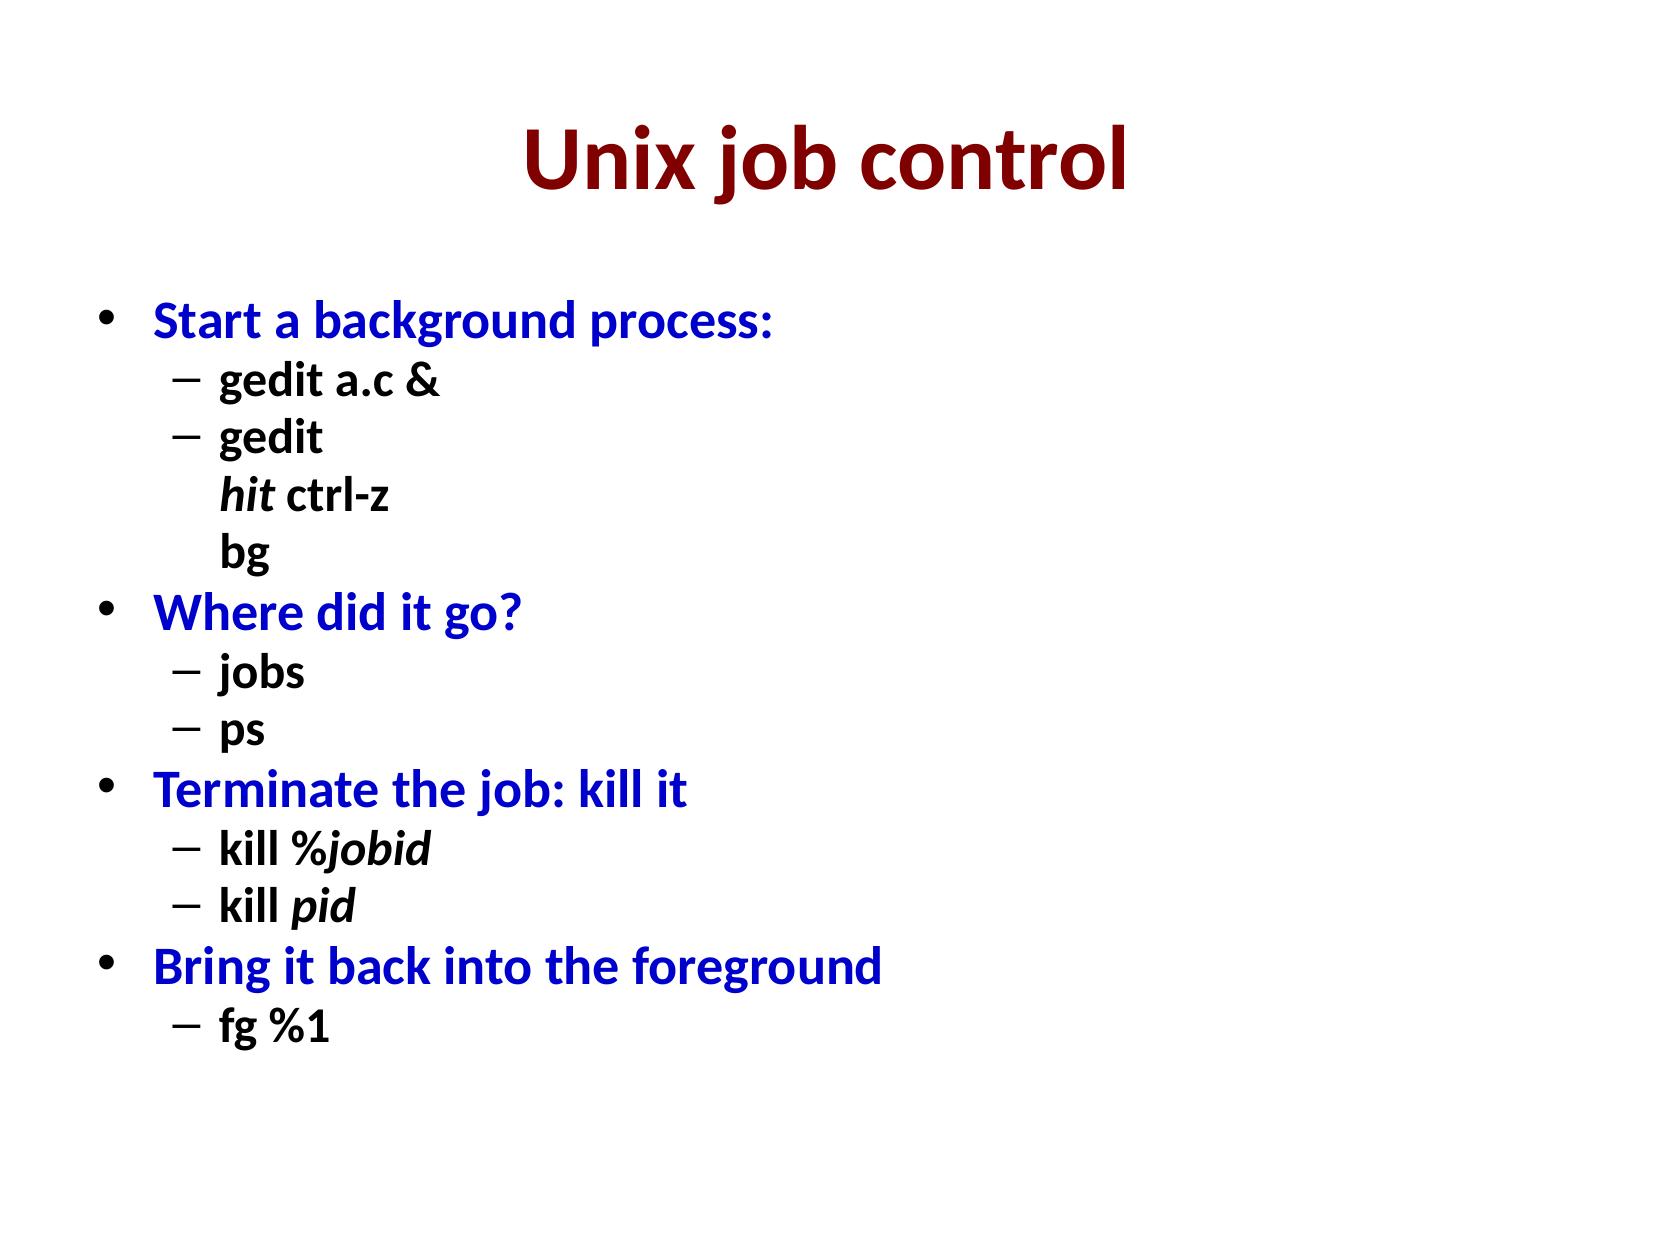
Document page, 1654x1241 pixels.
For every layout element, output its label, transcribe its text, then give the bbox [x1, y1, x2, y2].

list Start a background process: gedit a.c & gedit hit ctrl-z bg Where did it go? jobs ps Terminate the job: kill it kill %jobid kill pid Bring it back into the foreground fg %1 [82, 289, 1571, 1108]
title Unix job control [82, 49, 1571, 257]
